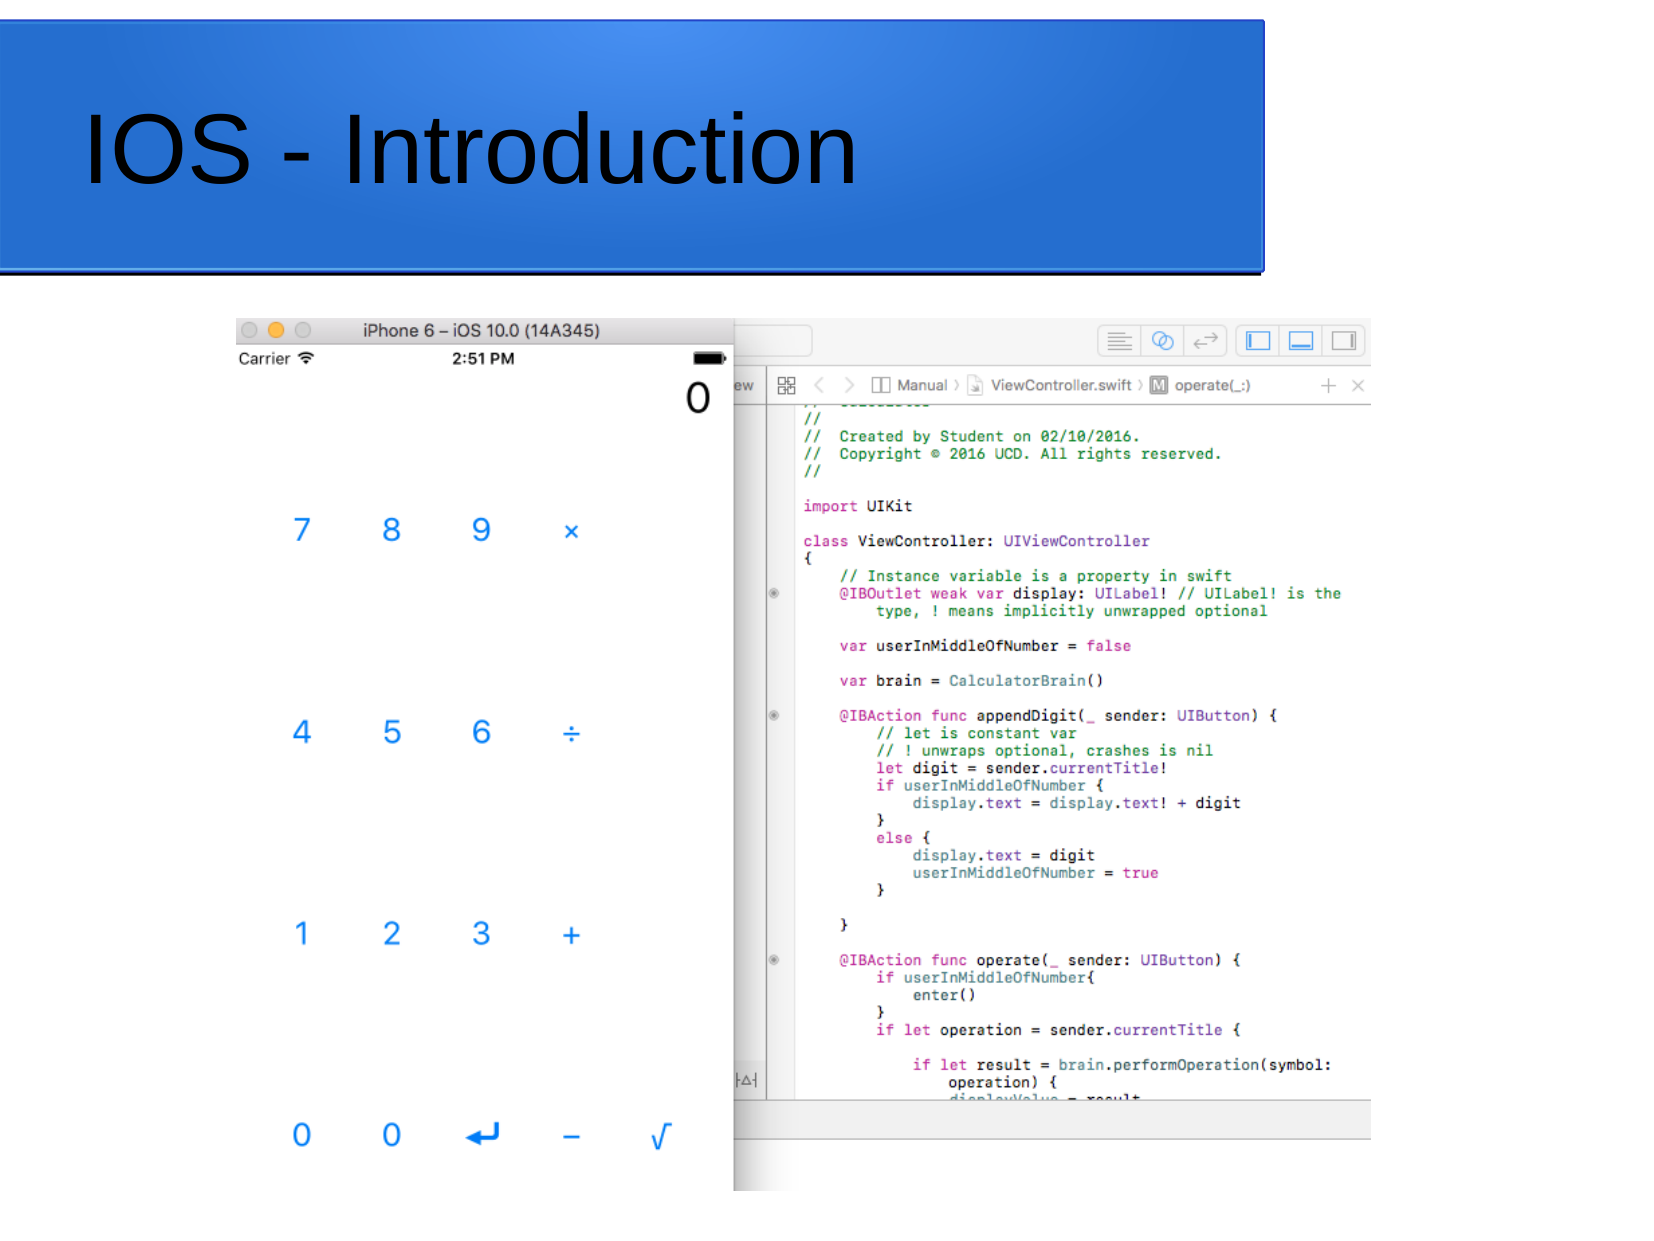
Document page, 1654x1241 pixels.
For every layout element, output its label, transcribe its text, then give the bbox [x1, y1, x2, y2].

picture [236, 318, 1371, 1191]
title IOS - Introduction [82, 47, 1235, 252]
